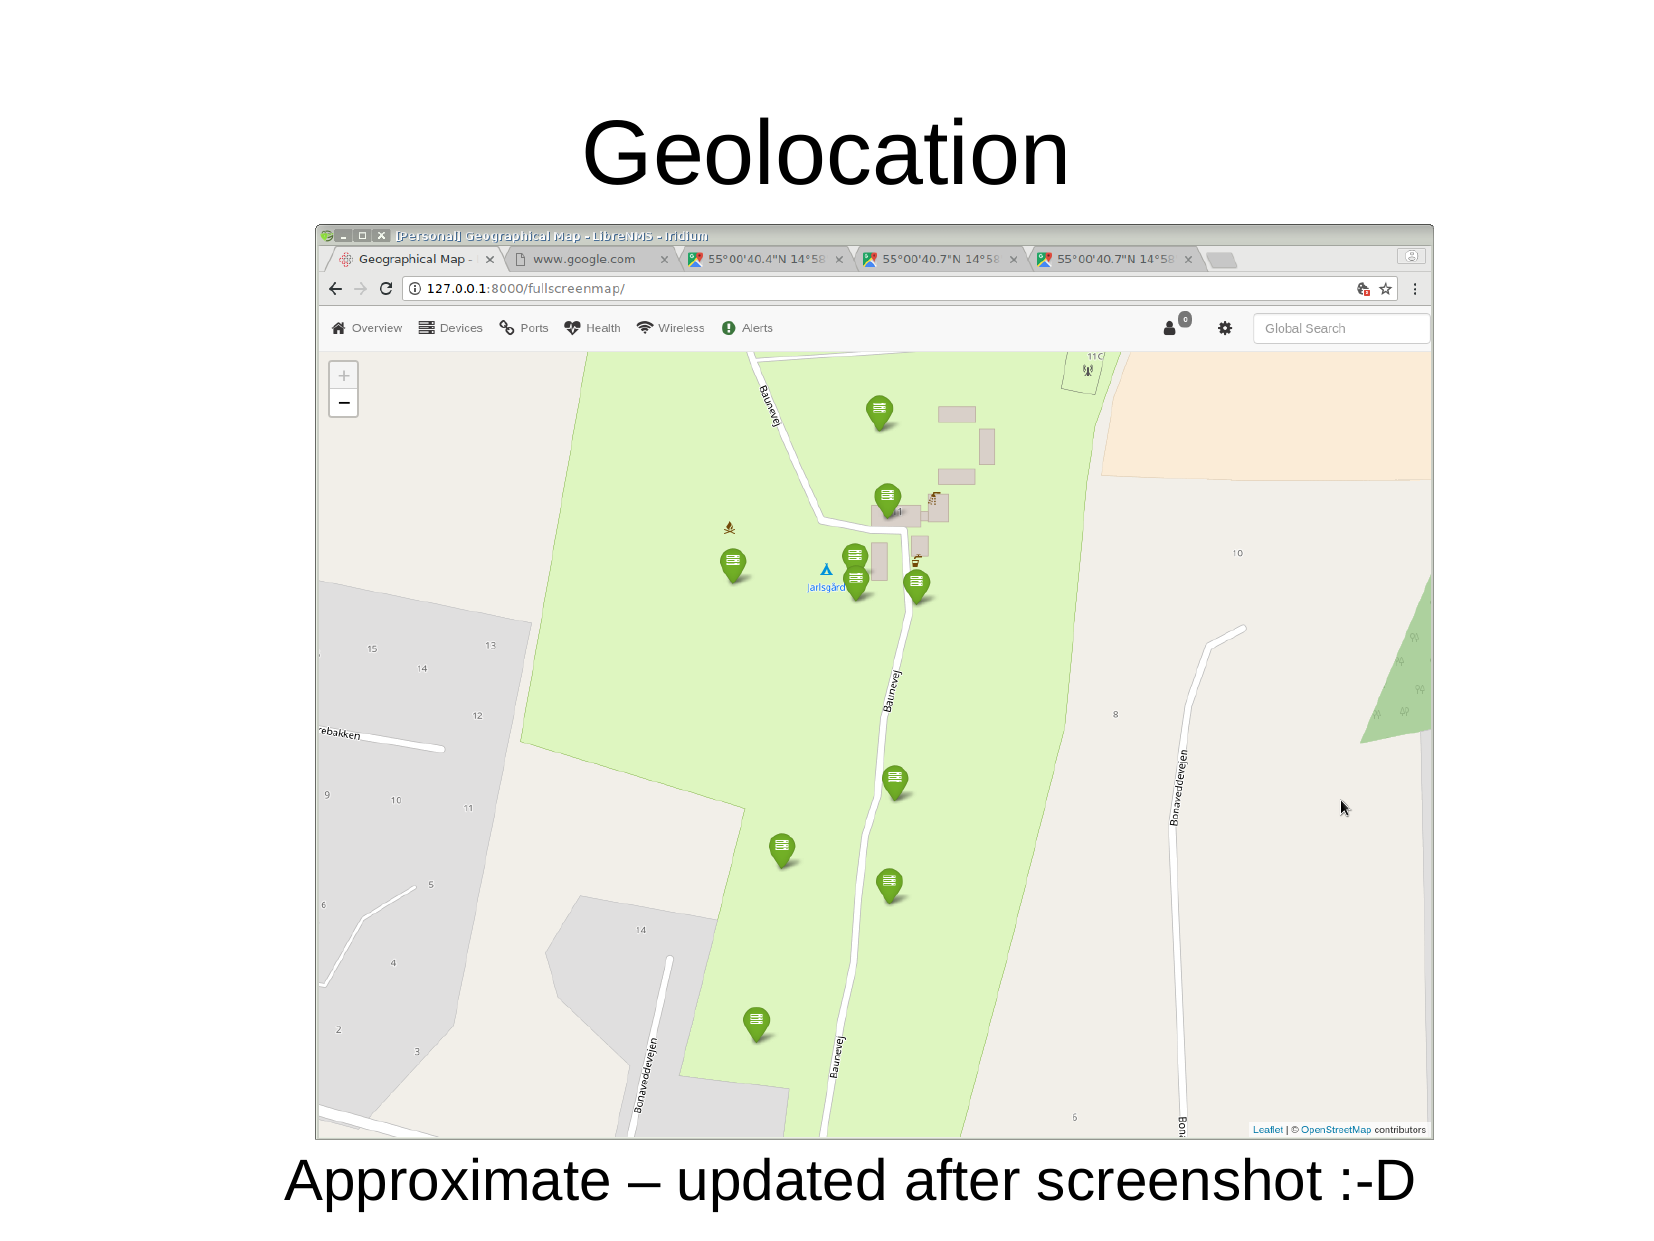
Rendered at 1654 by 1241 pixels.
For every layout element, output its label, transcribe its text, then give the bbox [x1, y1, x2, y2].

text_box Approximate – updated after screenshot :-D [270, 1140, 1606, 1241]
picture [315, 224, 1434, 1140]
title Geolocation [82, 49, 1571, 257]
